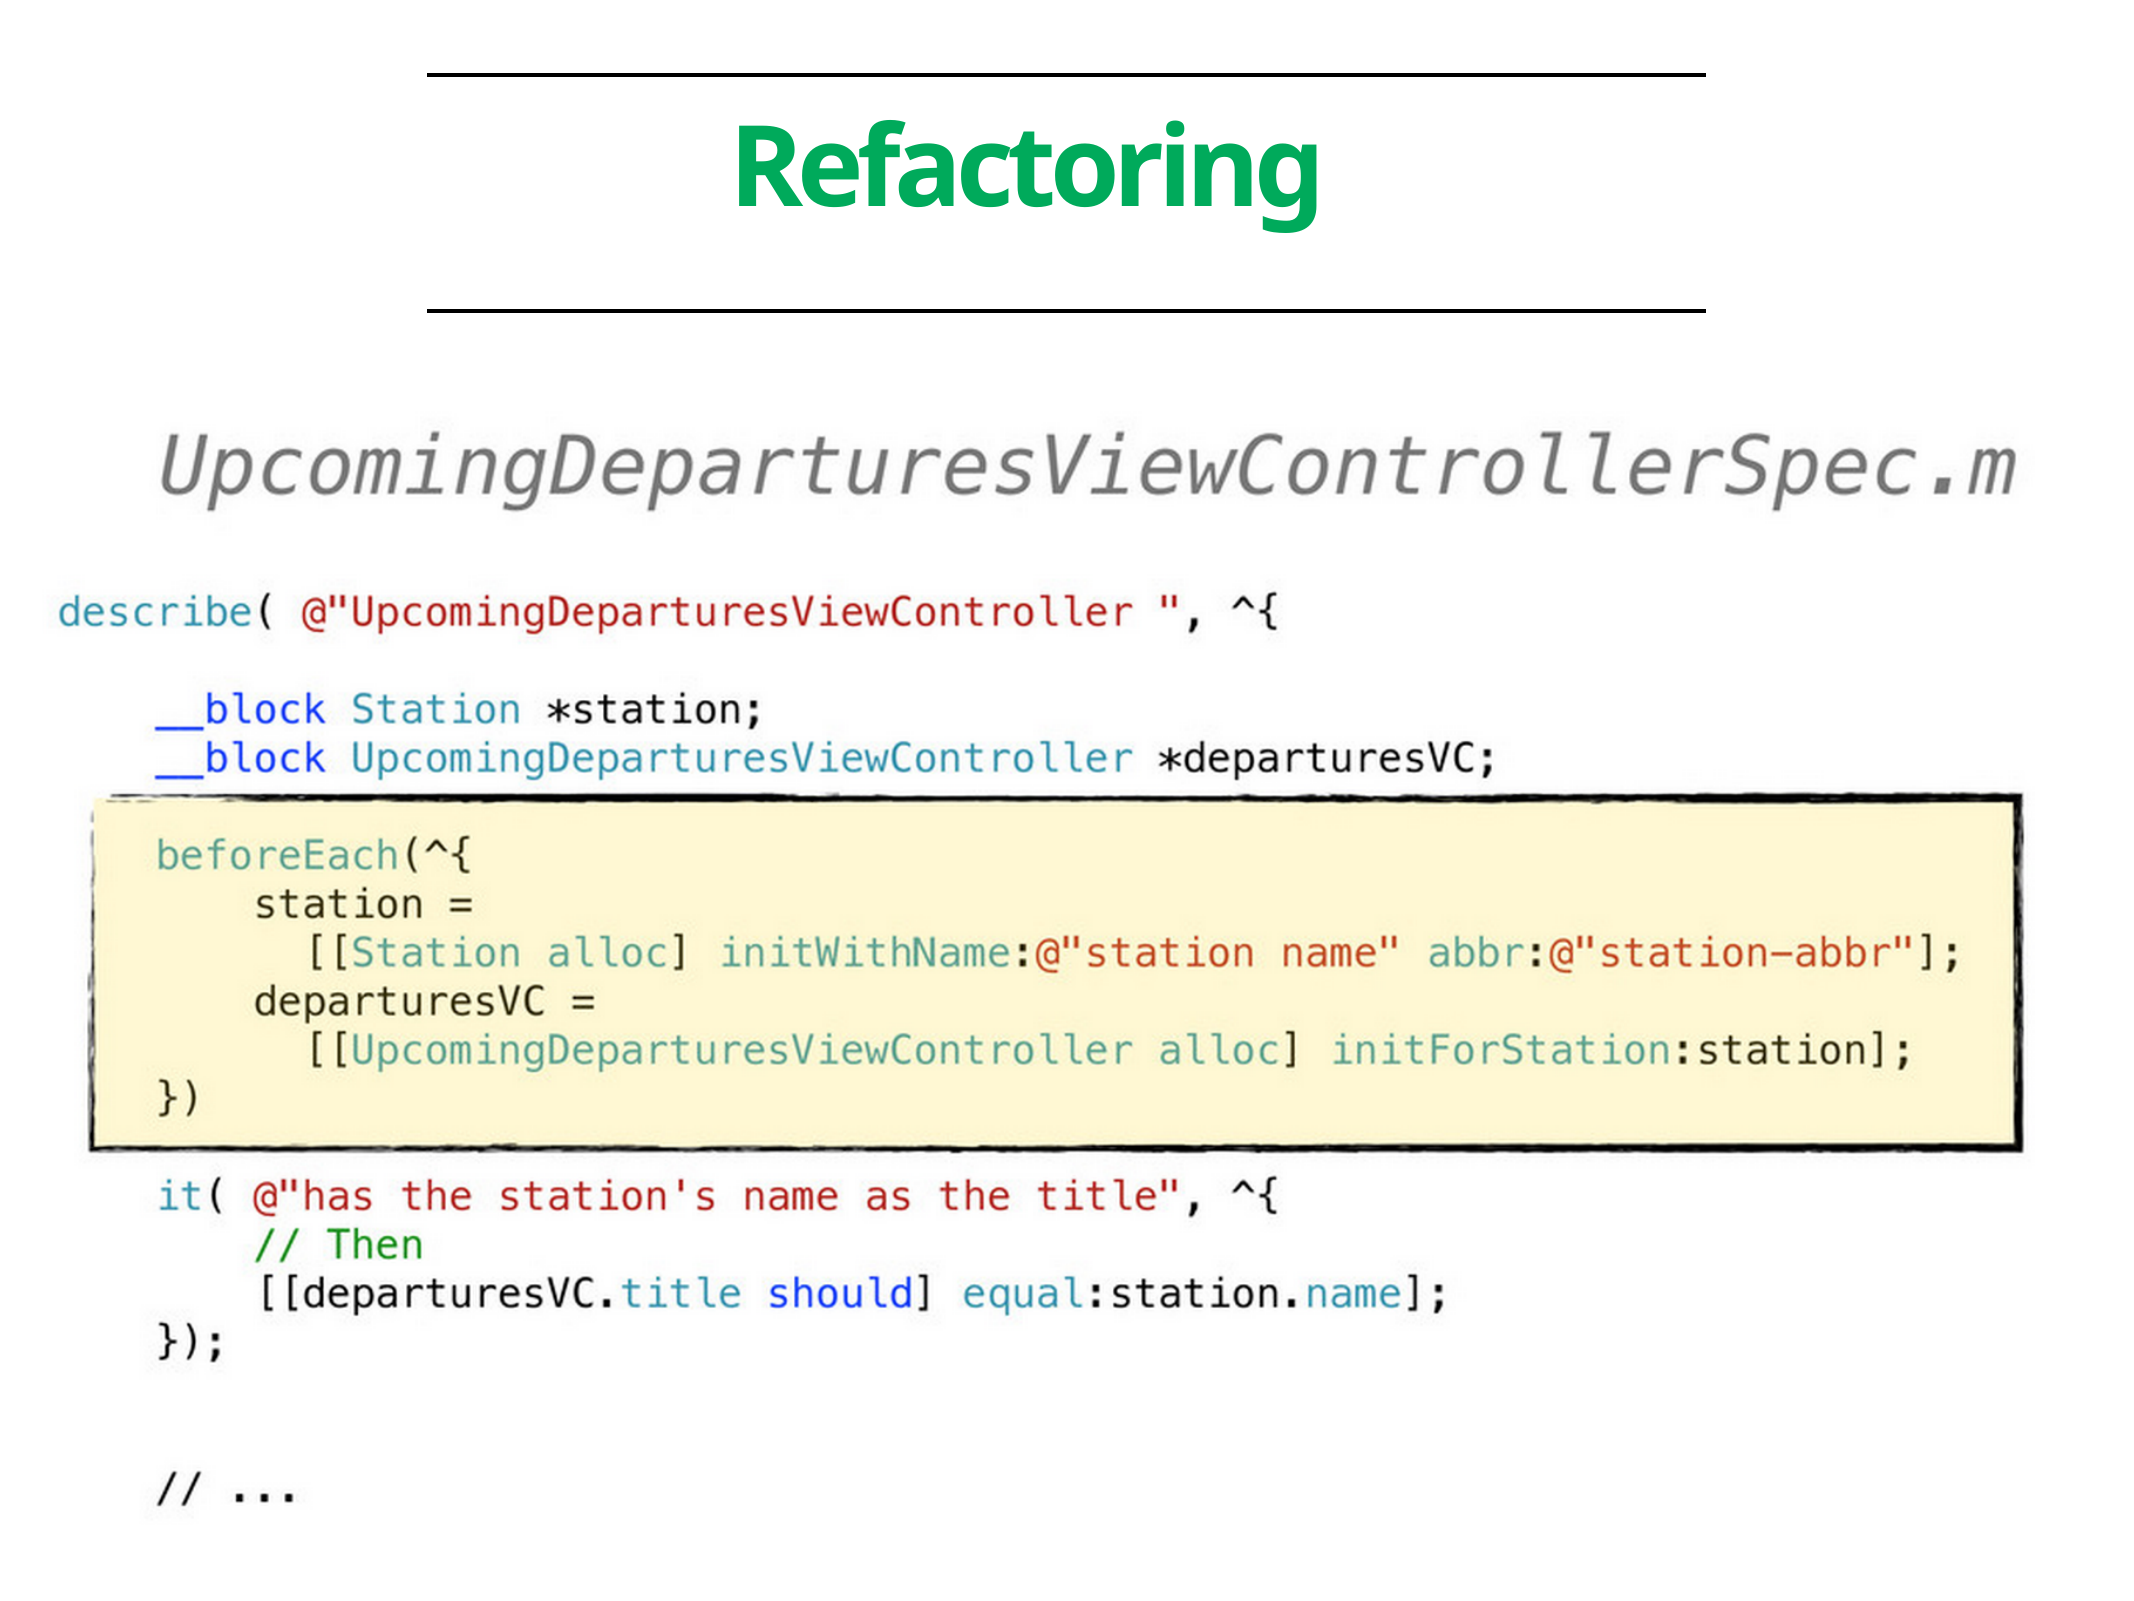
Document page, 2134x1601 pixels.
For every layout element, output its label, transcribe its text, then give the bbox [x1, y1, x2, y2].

title Refactoring [120, 86, 1936, 271]
picture [38, 387, 2090, 1574]
